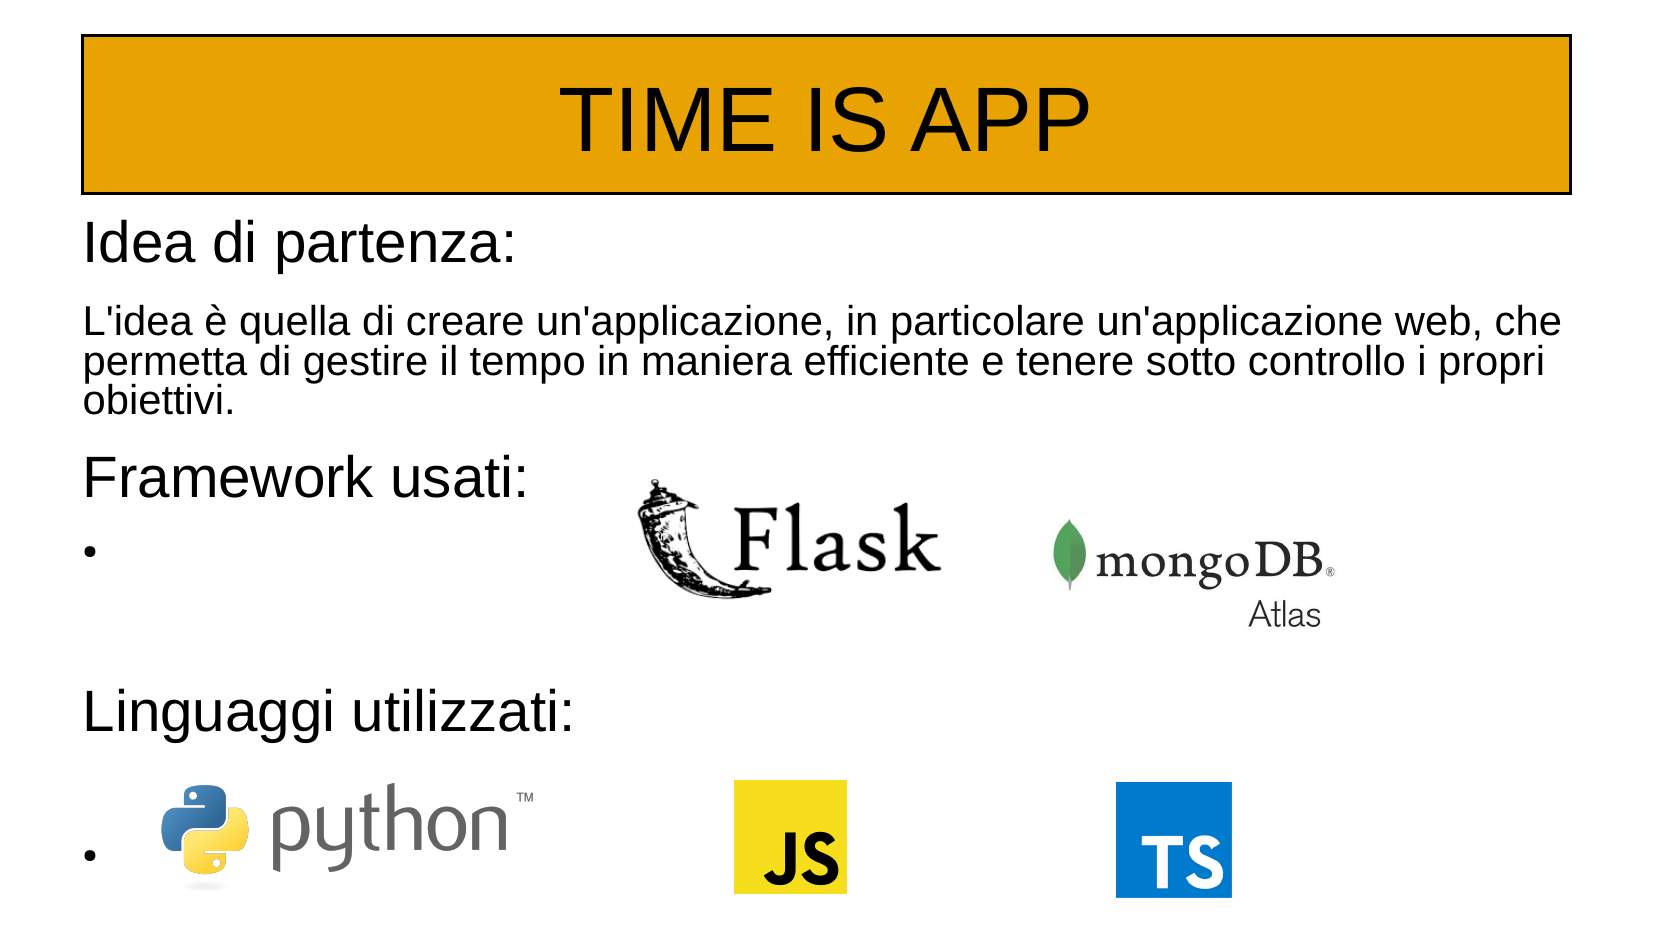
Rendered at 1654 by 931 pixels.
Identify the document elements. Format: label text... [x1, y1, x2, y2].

picture [1116, 782, 1232, 898]
title TIME IS APP [82, 35, 1571, 194]
picture [619, 451, 962, 623]
picture [157, 780, 537, 894]
picture [734, 780, 847, 894]
list Idea di partenza: L'idea è quella di creare un'applicazione, in particolare un'applicazione web, che permetta di gestire il tempo in maniera efficiente e tenere sotto controllo i propri obiettivi. Framework usati: Linguaggi utilizzati: [82, 217, 1613, 758]
picture [1042, 487, 1346, 659]
